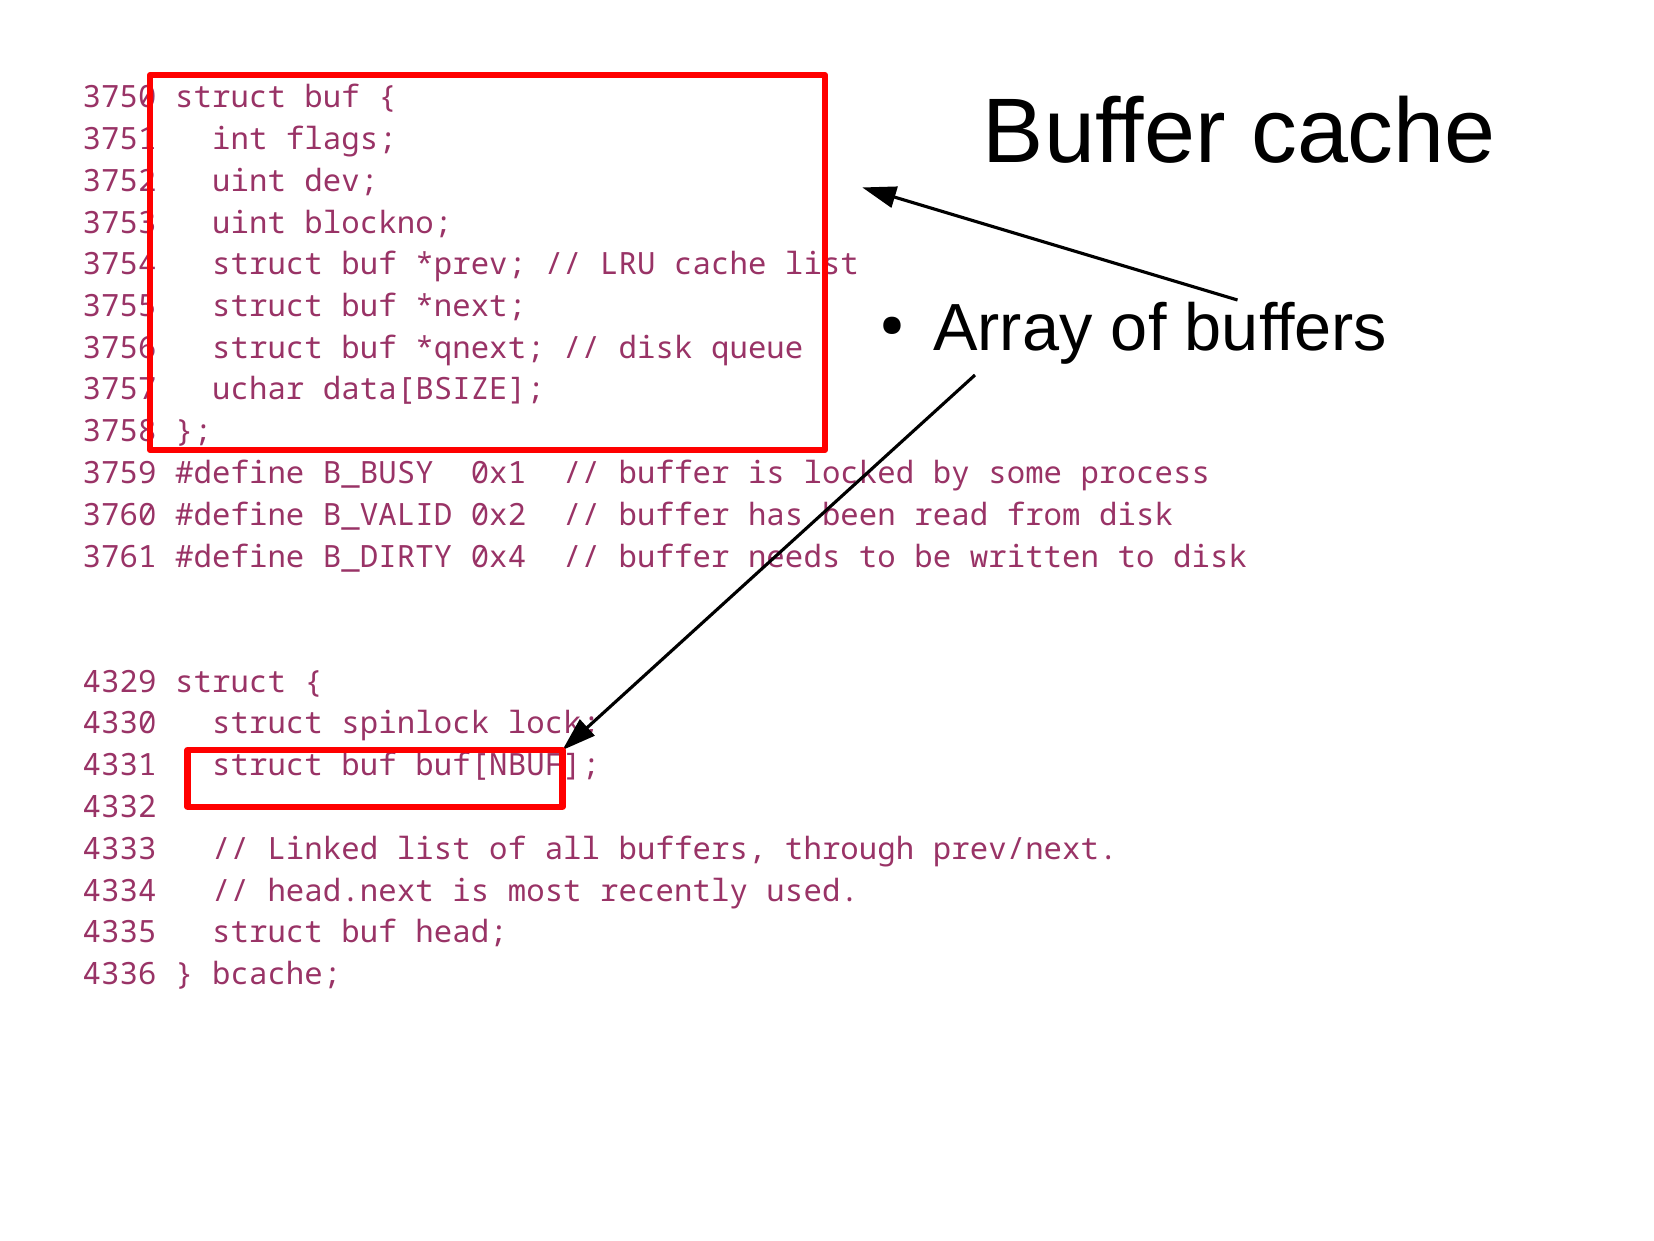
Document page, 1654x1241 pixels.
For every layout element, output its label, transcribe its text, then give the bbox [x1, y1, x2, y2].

list 3750 struct buf { 3751 int flags; 3752 uint dev; 3753 uint blockno; 3754 struct buf *prev; // LRU cache list 3755 struct buf *next; 3756 struct buf *qnext; // disk queue 3757 uchar data[BSIZE]; 3758 }; 3759 #define B_BUSY 0x1 // buffer is locked by some process 3760 #define B_VALID 0x2 // buffer has been read from disk 3761 #define B_DIRTY 0x4 // buffer needs to be written to disk 4329 struct { 4330 struct spinlock lock; 4331 struct buf buf[NBUF]; 4332 4333 // Linked list of all buffers, through prev/next. 4334 // head.next is most recently used. 4335 struct buf head; 4336 } bcache; [191, 753, 559, 804]
title Buffer cache [904, 37, 1576, 226]
list 3750 struct buf { 3751 int flags; 3752 uint dev; 3753 uint blockno; 3754 struct buf *prev; // LRU cache list 3755 struct buf *next; 3756 struct buf *qnext; // disk queue 3757 uchar data[BSIZE]; 3758 }; 3759 #define B_BUSY 0x1 // buffer is locked by some process 3760 #define B_VALID 0x2 // buffer has been read from disk 3761 #define B_DIRTY 0x4 // buffer needs to be written to disk 4329 struct { 4330 struct spinlock lock; 4331 struct buf buf[NBUF]; 4332 4333 // Linked list of all buffers, through prev/next. 4334 // head.next is most recently used. 4335 struct buf head; 4336 } bcache; [153, 78, 822, 447]
list Array of buffers [862, 290, 1571, 1010]
list 3750 struct buf { 3751 int flags; 3752 uint dev; 3753 uint blockno; 3754 struct buf *prev; // LRU cache list 3755 struct buf *next; 3756 struct buf *qnext; // disk queue 3757 uchar data[BSIZE]; 3758 }; 3759 #define B_BUSY 0x1 // buffer is locked by some process 3760 #define B_VALID 0x2 // buffer has been read from disk 3761 #define B_DIRTY 0x4 // buffer needs to be written to disk 4329 struct { 4330 struct spinlock lock; 4331 struct buf buf[NBUF]; 4332 4333 // Linked list of all buffers, through prev/next. 4334 // head.next is most recently used. 4335 struct buf head; 4336 } bcache; [82, 75, 1571, 1010]
